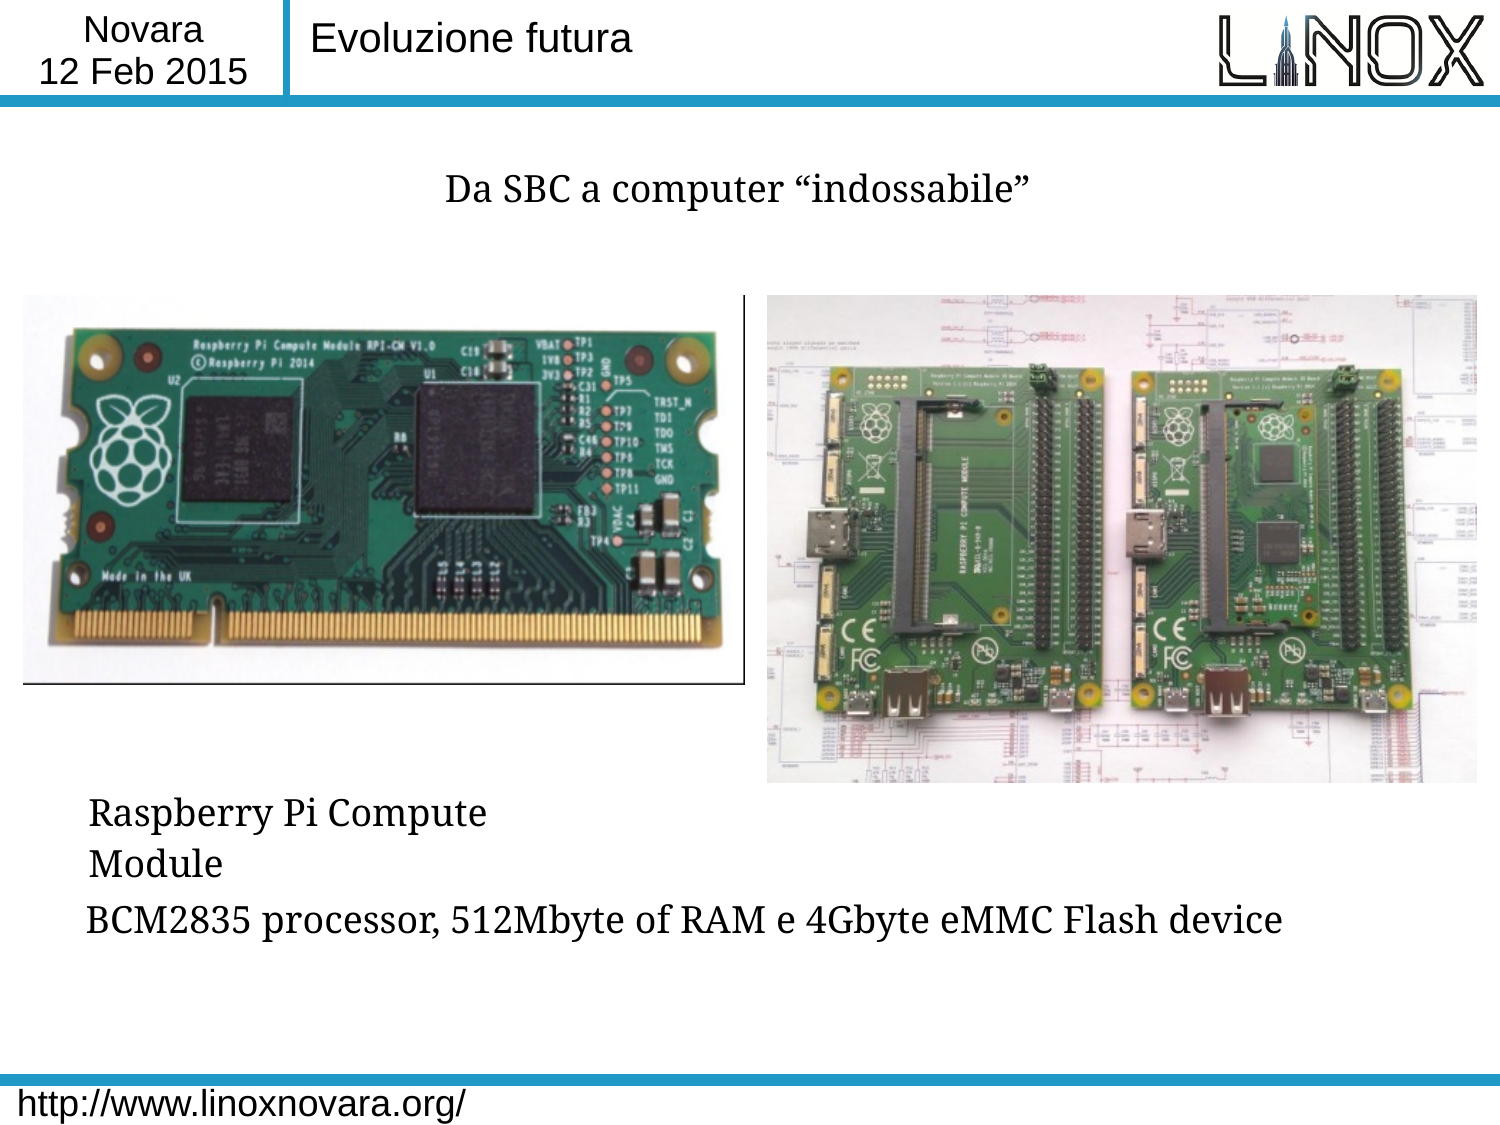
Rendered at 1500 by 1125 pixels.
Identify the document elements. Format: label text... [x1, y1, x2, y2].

picture [23, 295, 745, 686]
picture [0, 0, 1500, 107]
text_box Raspberry Pi Compute Module [73, 779, 615, 838]
text_box BCM2835 processor, 512Mbyte of RAM e 4Gbyte eMMC Flash device [70, 885, 1406, 945]
picture [0, 1074, 1500, 1086]
list Evoluzione futura [295, 7, 1321, 83]
text_box Da SBC a computer “indossabile” [389, 154, 1087, 213]
picture [767, 295, 1477, 783]
